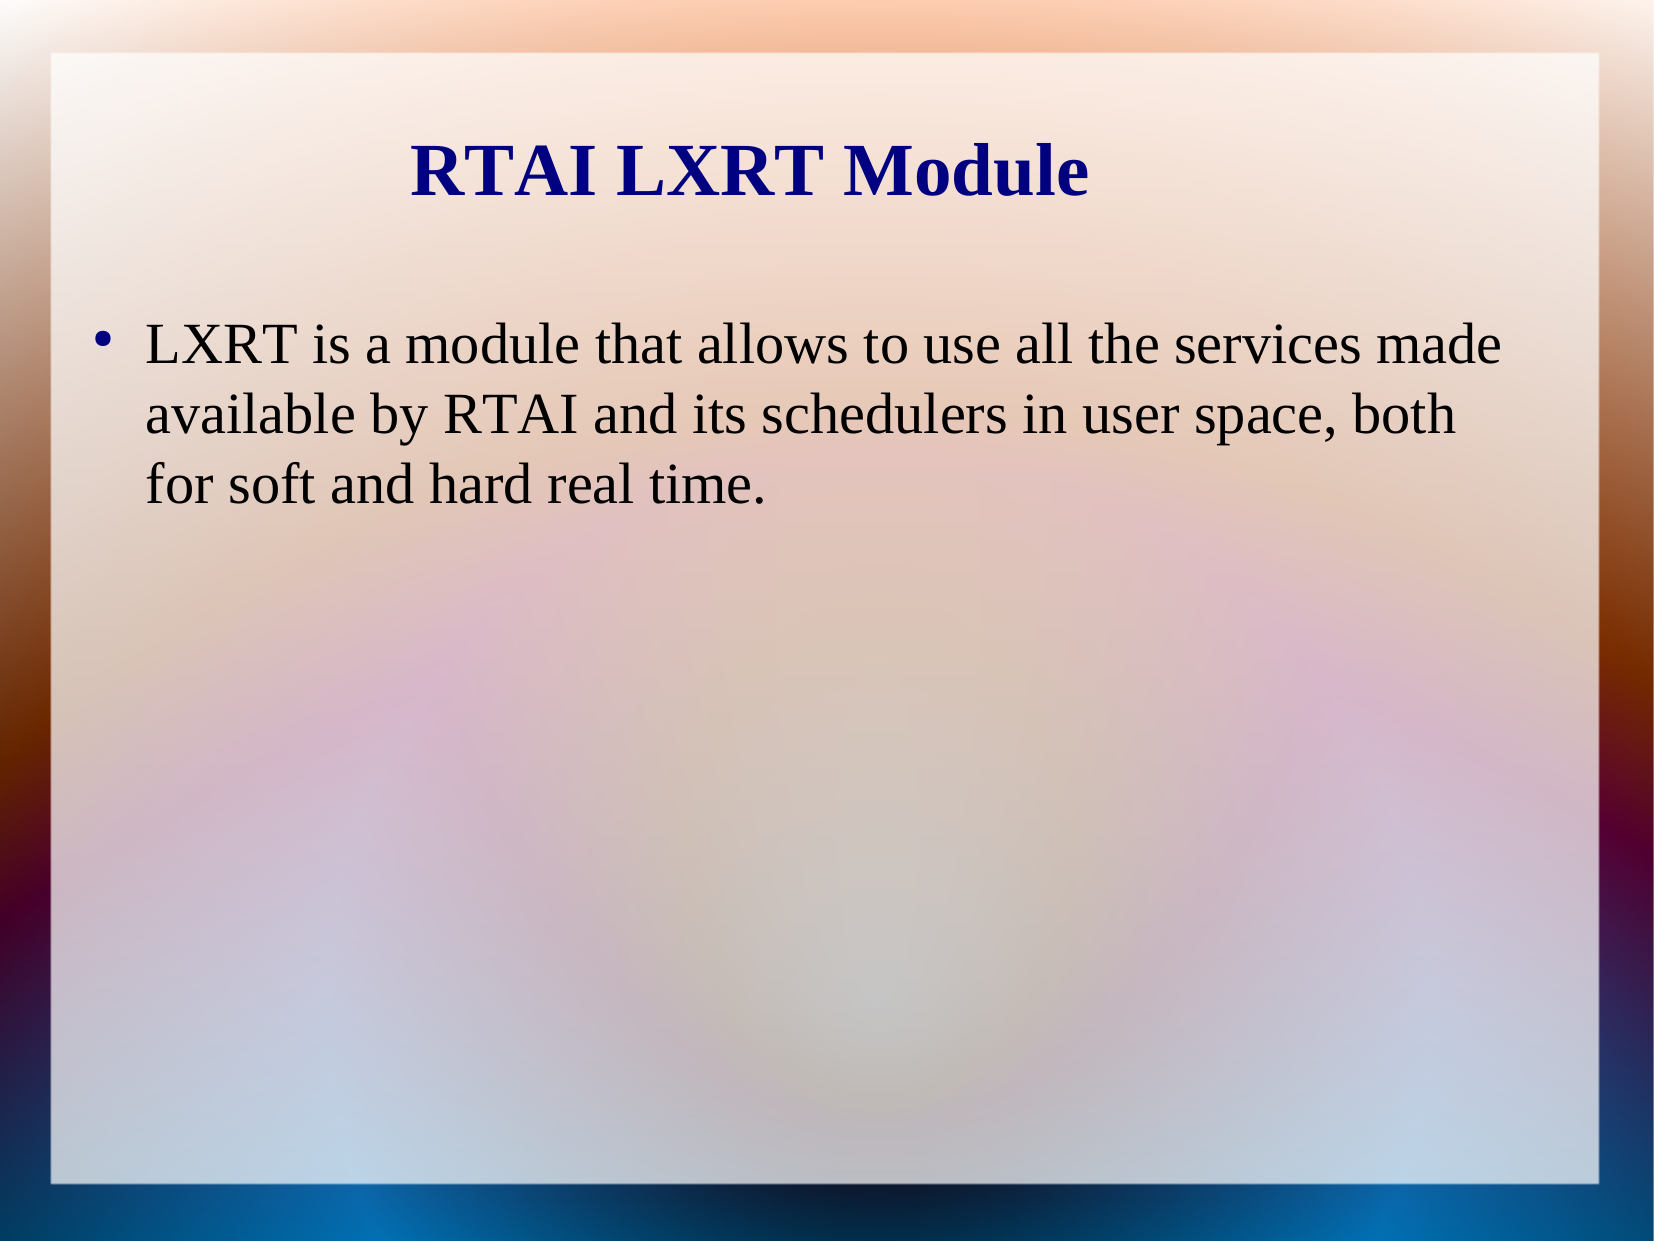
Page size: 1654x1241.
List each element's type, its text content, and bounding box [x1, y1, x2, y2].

title RTAI LXRT Module [75, 94, 1425, 237]
picture [0, 0, 1654, 1241]
list LXRT is a module that allows to use all the services made available by RTAI and its schedulers in user space, both for soft and hard real time. [75, 305, 1531, 1026]
